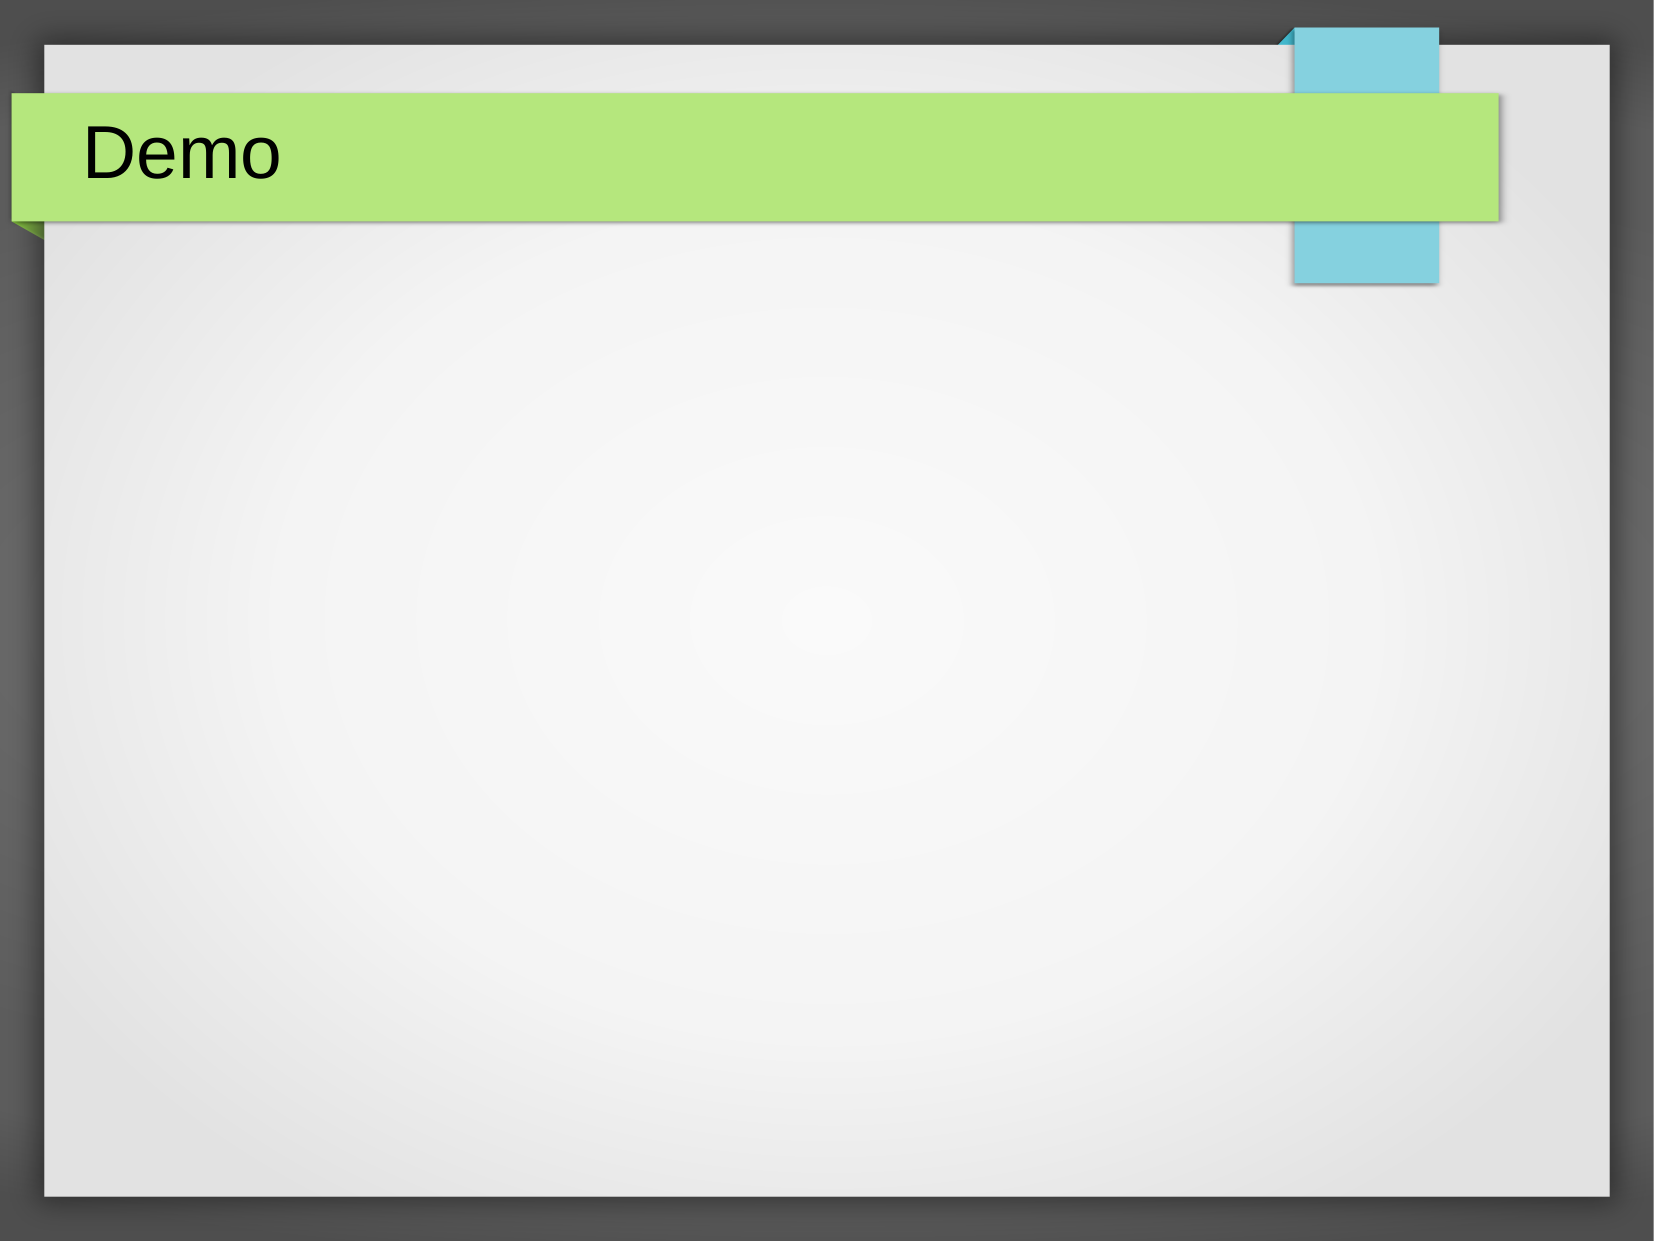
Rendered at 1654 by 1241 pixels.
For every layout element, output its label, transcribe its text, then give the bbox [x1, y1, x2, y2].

title Demo [82, 49, 1571, 257]
picture [0, 0, 1654, 1241]
